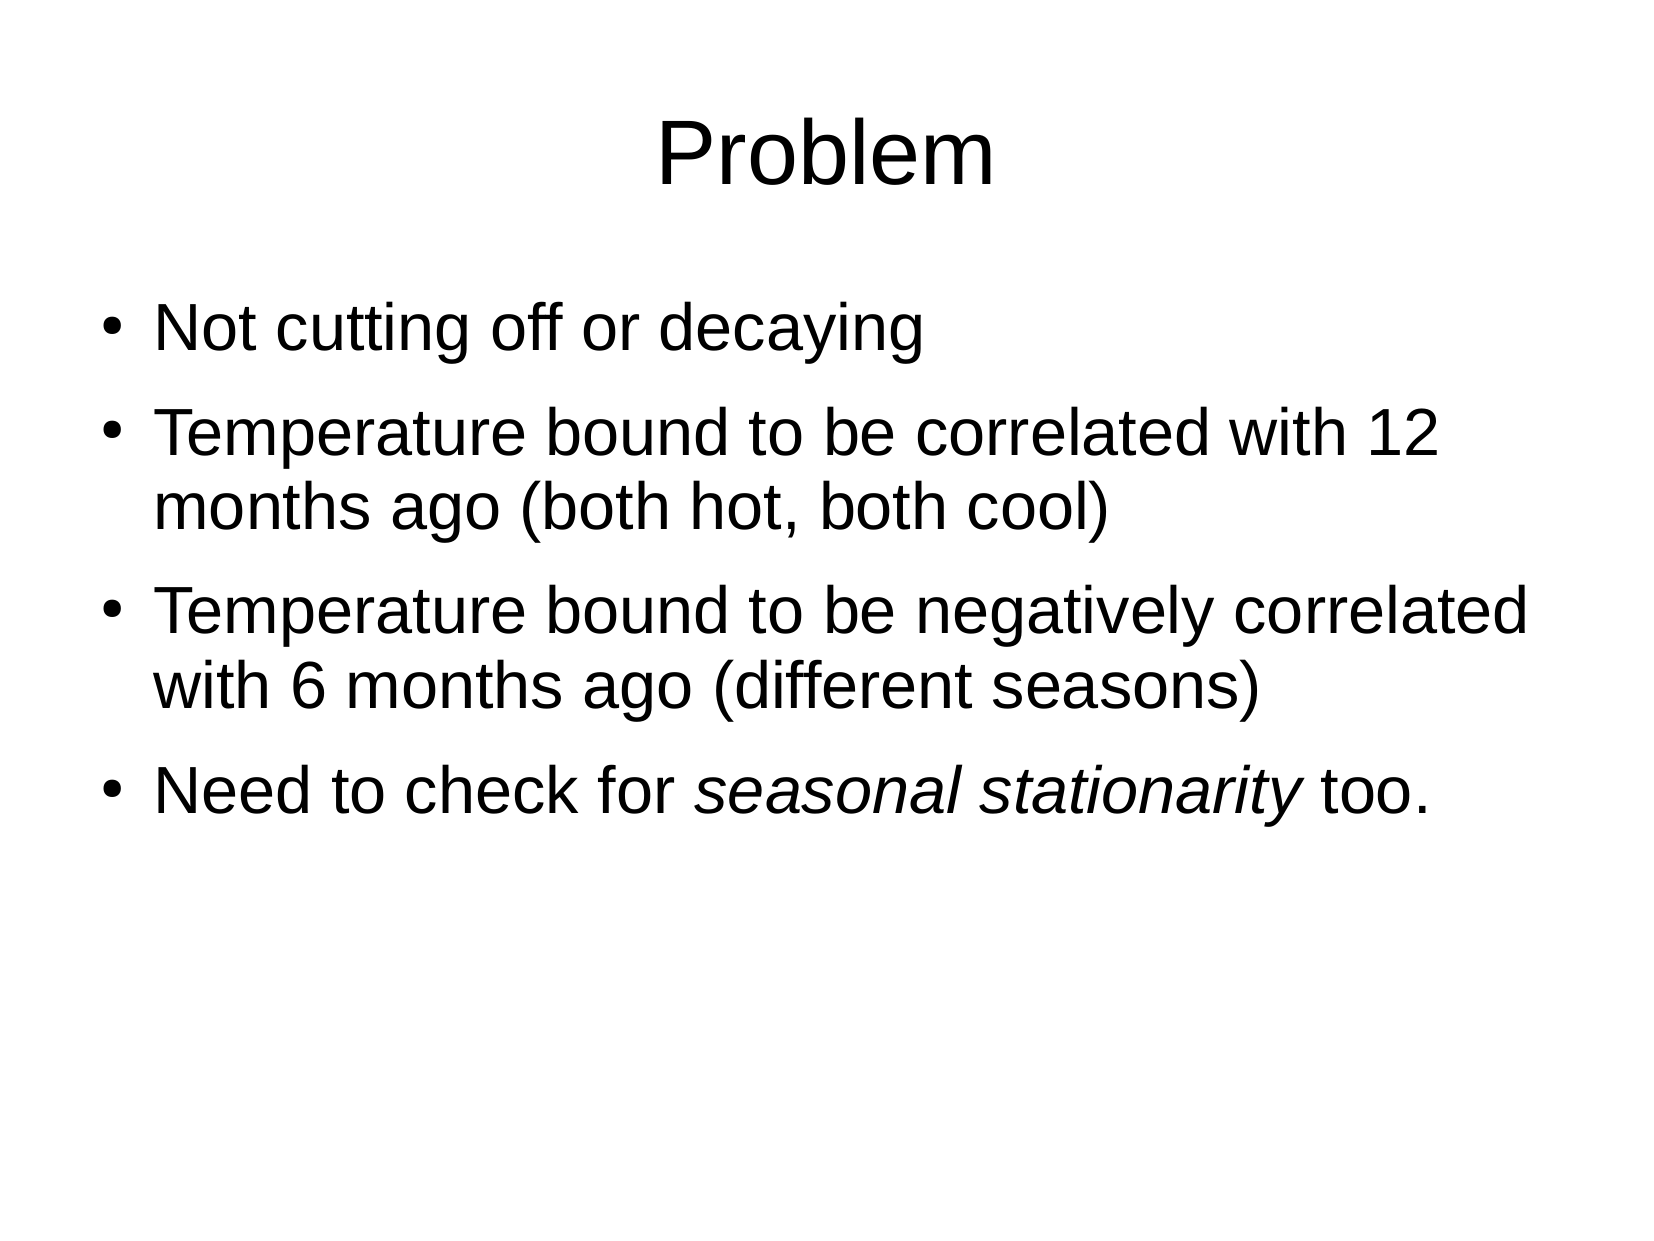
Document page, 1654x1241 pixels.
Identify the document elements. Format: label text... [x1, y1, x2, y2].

list Not cutting off or decaying Temperature bound to be correlated with 12 months ago (both hot, both cool) Temperature bound to be negatively correlated with 6 months ago (different seasons) Need to check for seasonal stationarity too. [82, 290, 1571, 1109]
title Problem [82, 56, 1571, 250]
